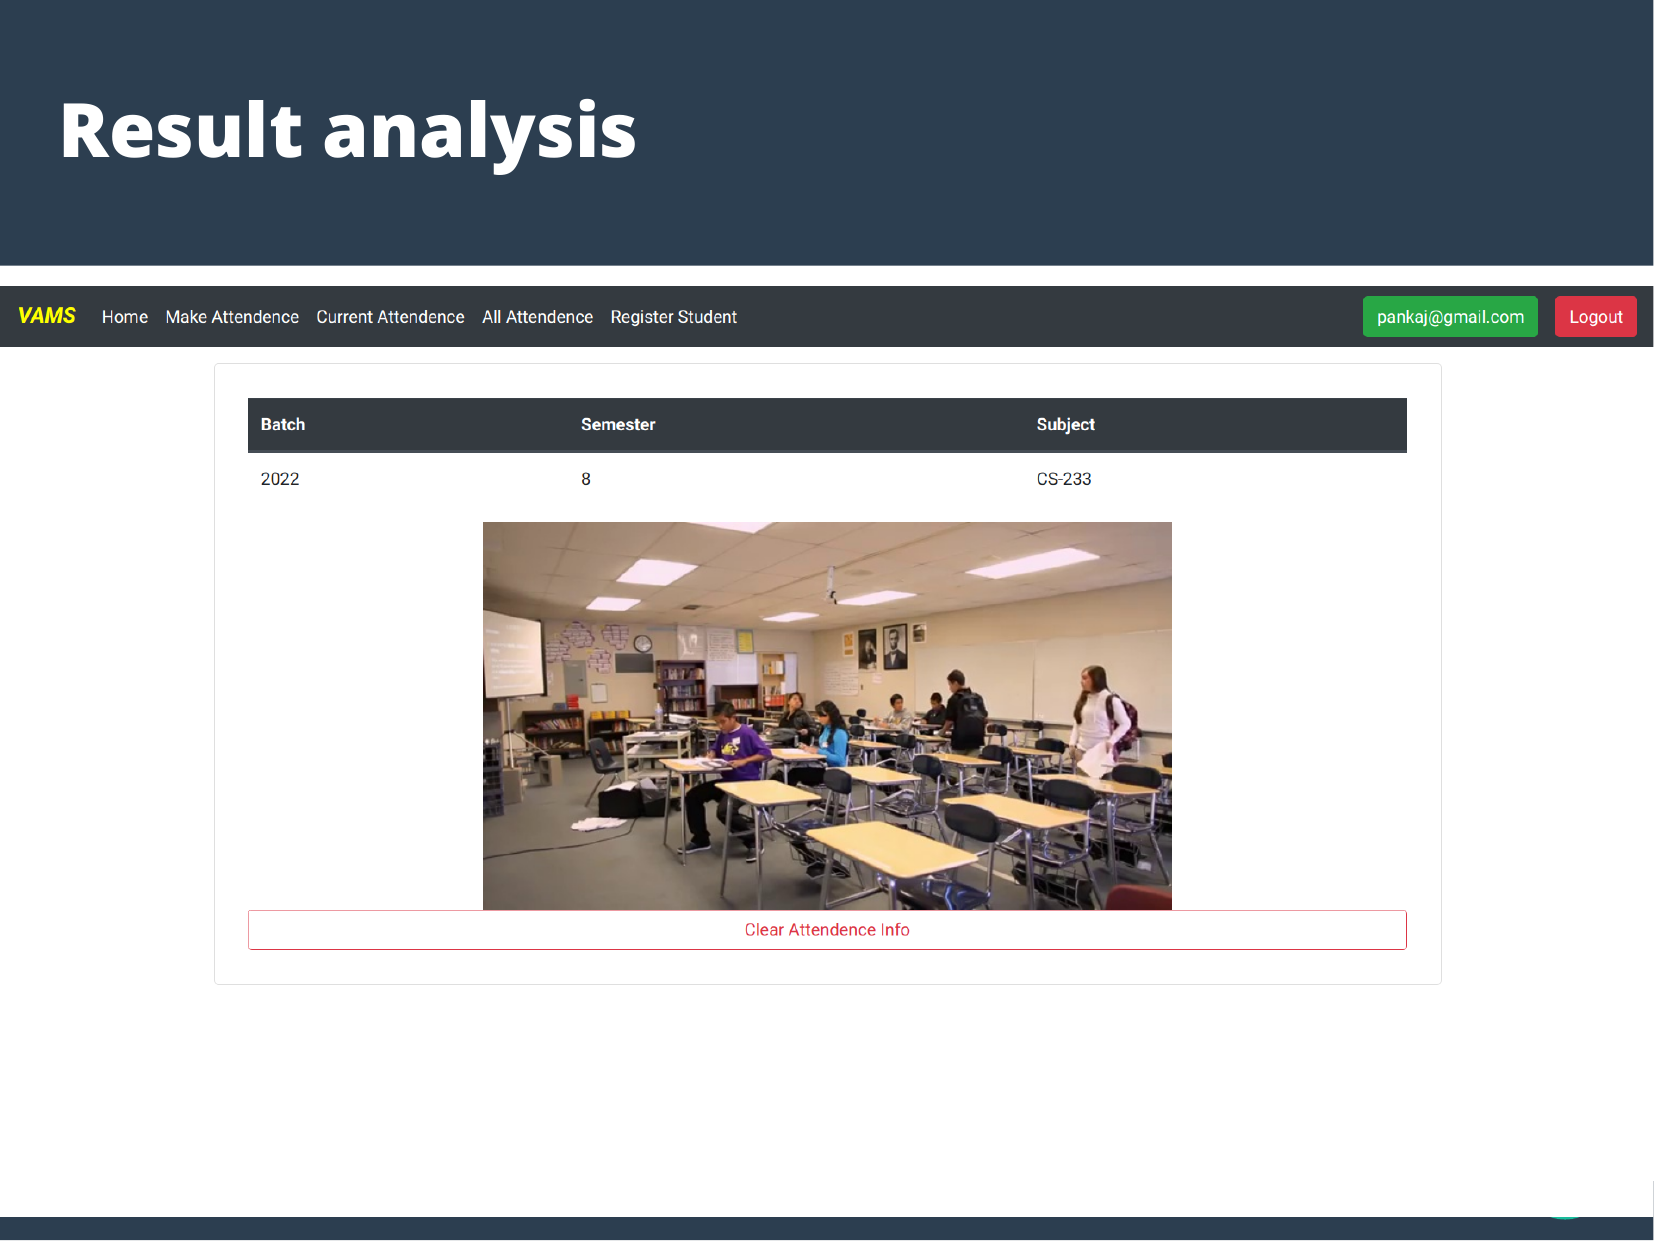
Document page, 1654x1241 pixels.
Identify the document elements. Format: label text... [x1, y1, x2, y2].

picture [0, 286, 1654, 1217]
title Result analysis [59, 49, 1595, 207]
